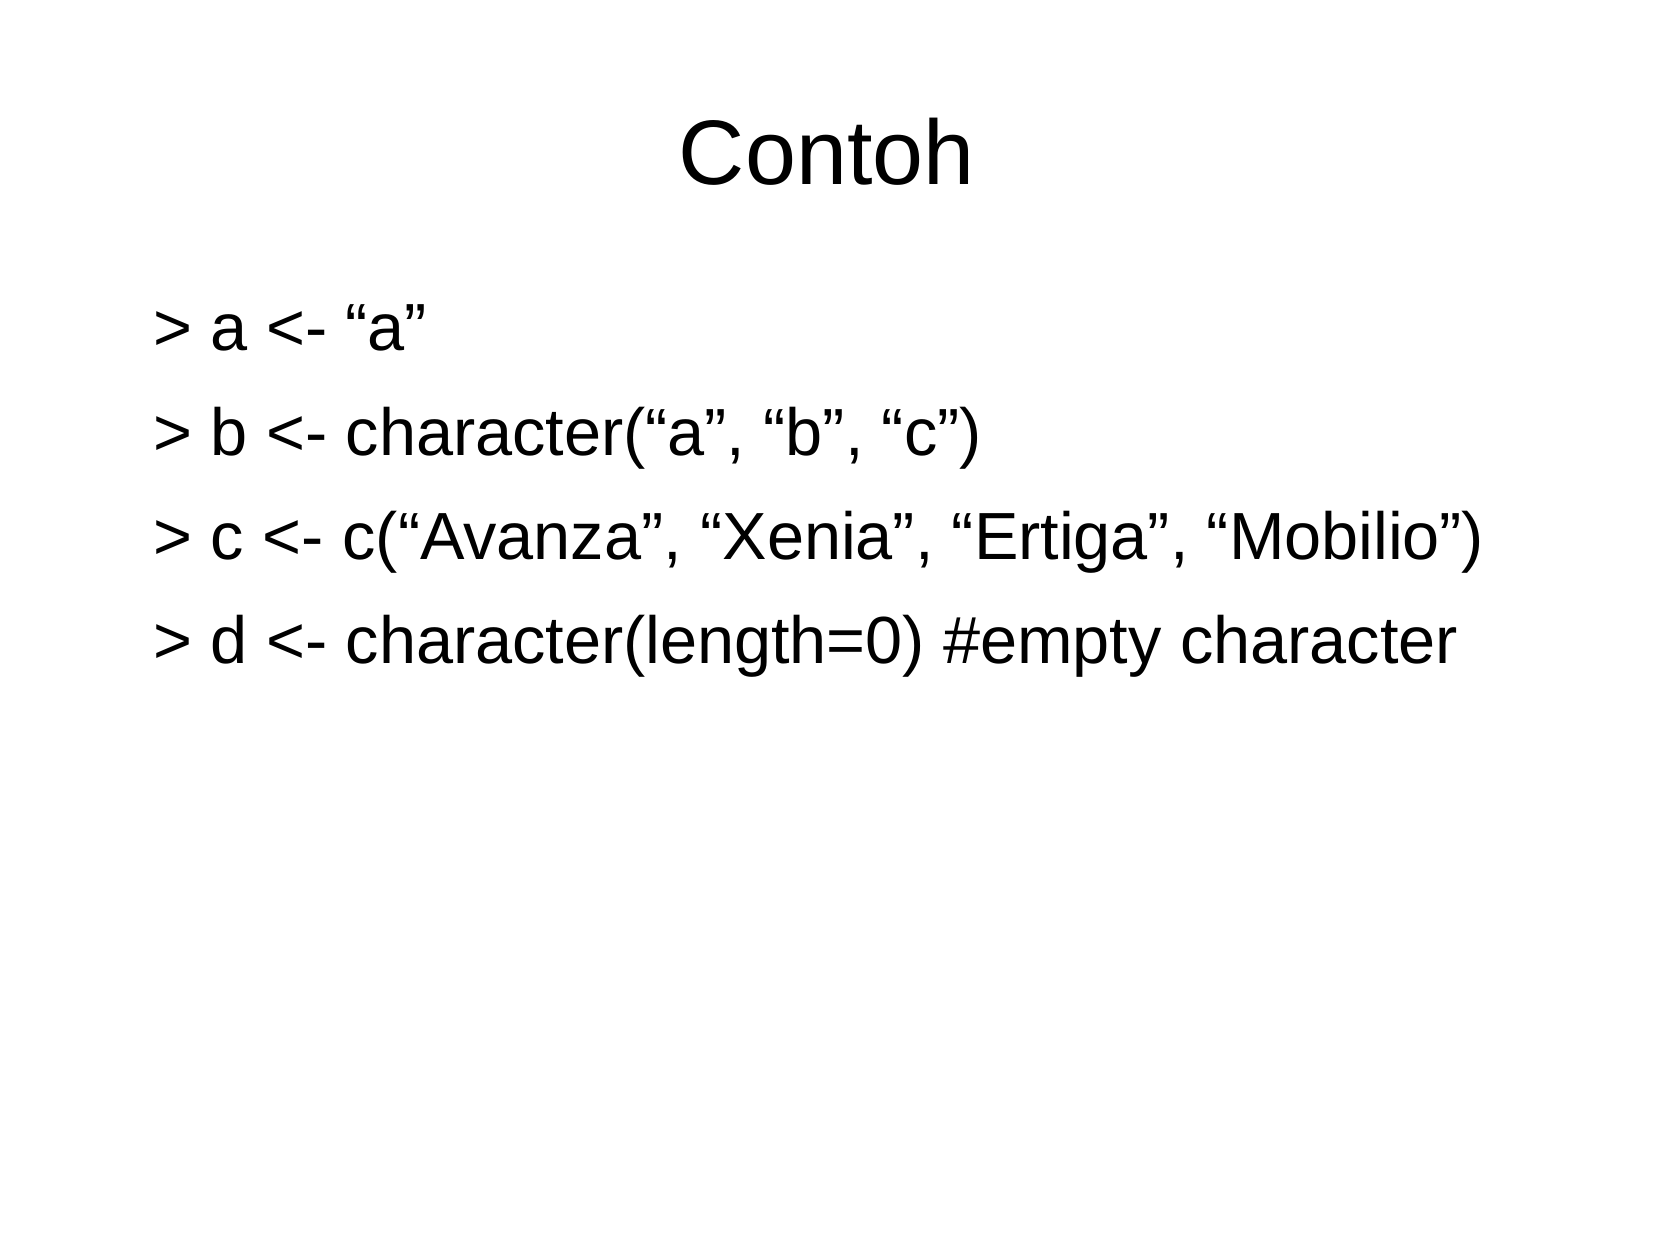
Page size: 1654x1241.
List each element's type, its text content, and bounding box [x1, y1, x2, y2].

title Contoh [82, 49, 1571, 257]
list > a <- “a” > b <- character(“a”, “b”, “c”) > c <- c(“Avanza”, “Xenia”, “Ertiga”, “Mobilio”) > d <- character(length=0) #empty character [82, 290, 1571, 1010]
